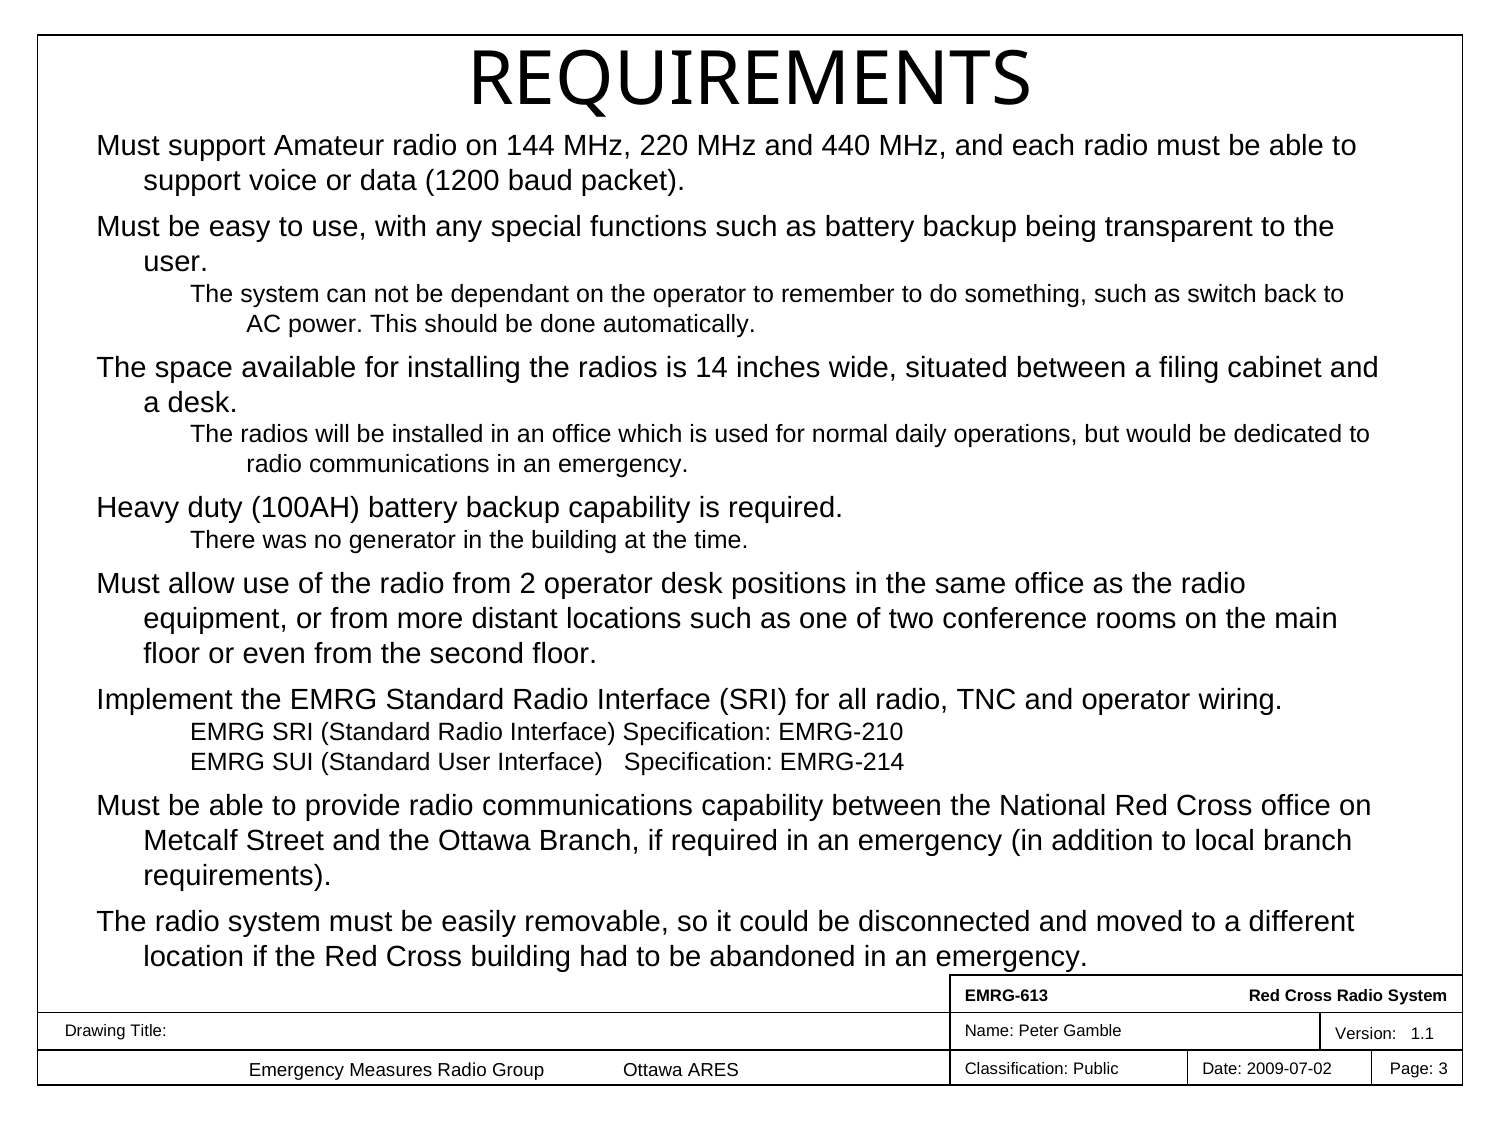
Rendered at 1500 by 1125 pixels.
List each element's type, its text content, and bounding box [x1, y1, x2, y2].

text_box Page: <number> [1362, 1049, 1463, 1086]
text_box Must support Amateur radio on 144 MHz, 220 MHz and 440 MHz, and each radio must be able to support voice or data (1200 baud packet). Must be easy to use, with any special functions such as battery backup being transparent to the user. The system can not be dependant on the operator to remember to do something, such as switch back to AC power. This should be done automatically. The space available for installing the radios is 14 inches wide, situated between a filing cabinet and a desk. The radios will be installed in an office which is used for normal daily operations, but would be dedicated to radio communications in an emergency. Heavy duty (100AH) battery backup capability is required. There was no generator in the building at the time. Must allow use of the radio from 2 operator desk positions in the same office as the radio equipment, or from more distant locations such as one of two conference rooms on the main floor or even from the second floor. Implement the EMRG Standard Radio Interface (SRI) for all radio, TNC and operator wiring. EMRG SRI (Standard Radio Interface) Specification: EMRG-210 EMRG SUI (Standard User Interface) Specification: EMRG-214 Must be able to provide radio communications capability between the National Red Cross office on Metcalf Street and the Ottawa Branch, if required in an emergency (in addition to local branch requirements). The radio system must be easily removable, so it could be disconnected and moved to a different location if the Red Cross building had to be abandoned in an emergency. [81, 118, 1399, 980]
text_box REQUIREMENTS [112, 31, 1388, 119]
text_box Emergency Measures Radio Group Ottawa ARES [50, 1049, 938, 1086]
